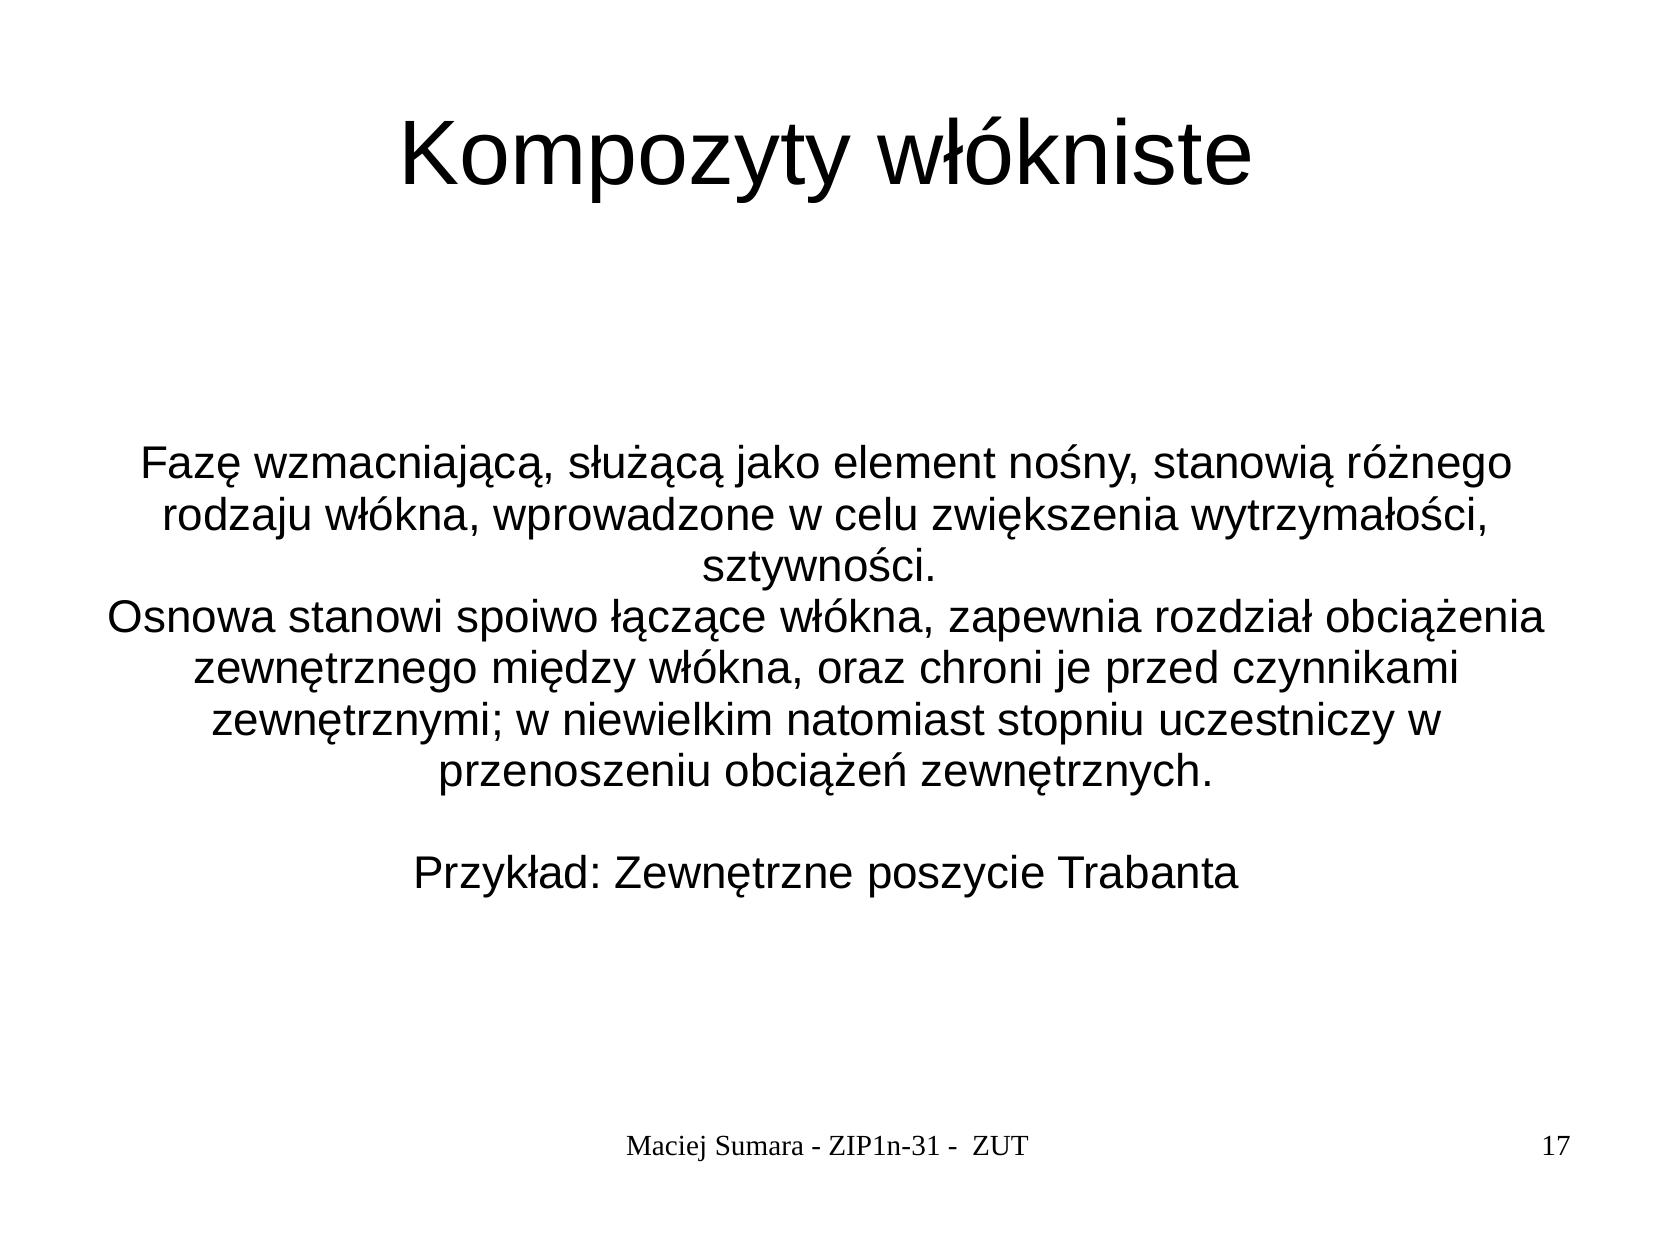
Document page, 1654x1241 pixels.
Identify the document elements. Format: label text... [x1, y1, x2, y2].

title Kompozyty włókniste [82, 56, 1571, 250]
subtitle Fazę wzmacniającą, służącą jako element nośny, stanowią różnego rodzaju włókna, wprowadzone w celu zwiększenia wytrzymałości, sztywności. Osnowa stanowi spoiwo łączące włókna, zapewnia rozdział obciążenia zewnętrznego między włókna, oraz chroni je przed czynnikami zewnętrznymi; w niewielkim natomiast stopniu uczestniczy w przenoszeniu obciążeń zewnętrznych. Przykład: Zewnętrzne poszycie Trabanta [82, 297, 1571, 1102]
